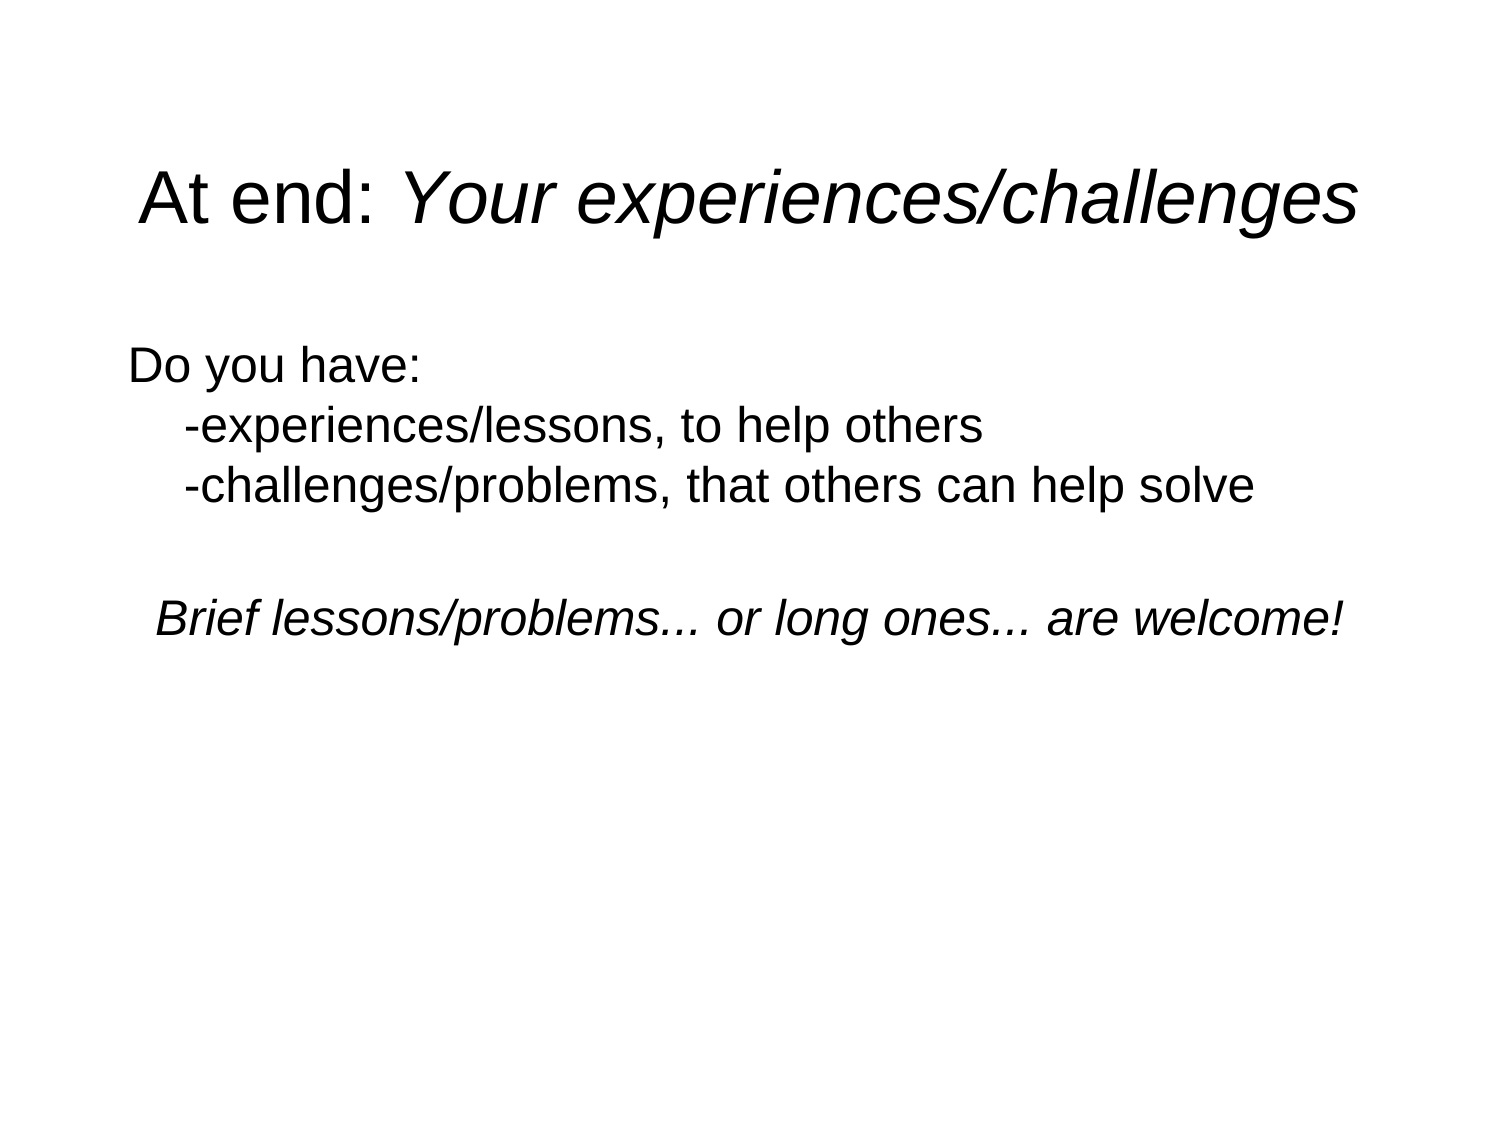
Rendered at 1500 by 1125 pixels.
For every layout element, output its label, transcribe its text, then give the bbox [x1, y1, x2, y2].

title At end: Your experiences/challenges [112, 99, 1388, 288]
list Do you have: -experiences/lessons, to help others -challenges/problems, that others can help solve Brief lessons/problems... or long ones... are welcome! [112, 324, 1388, 1000]
